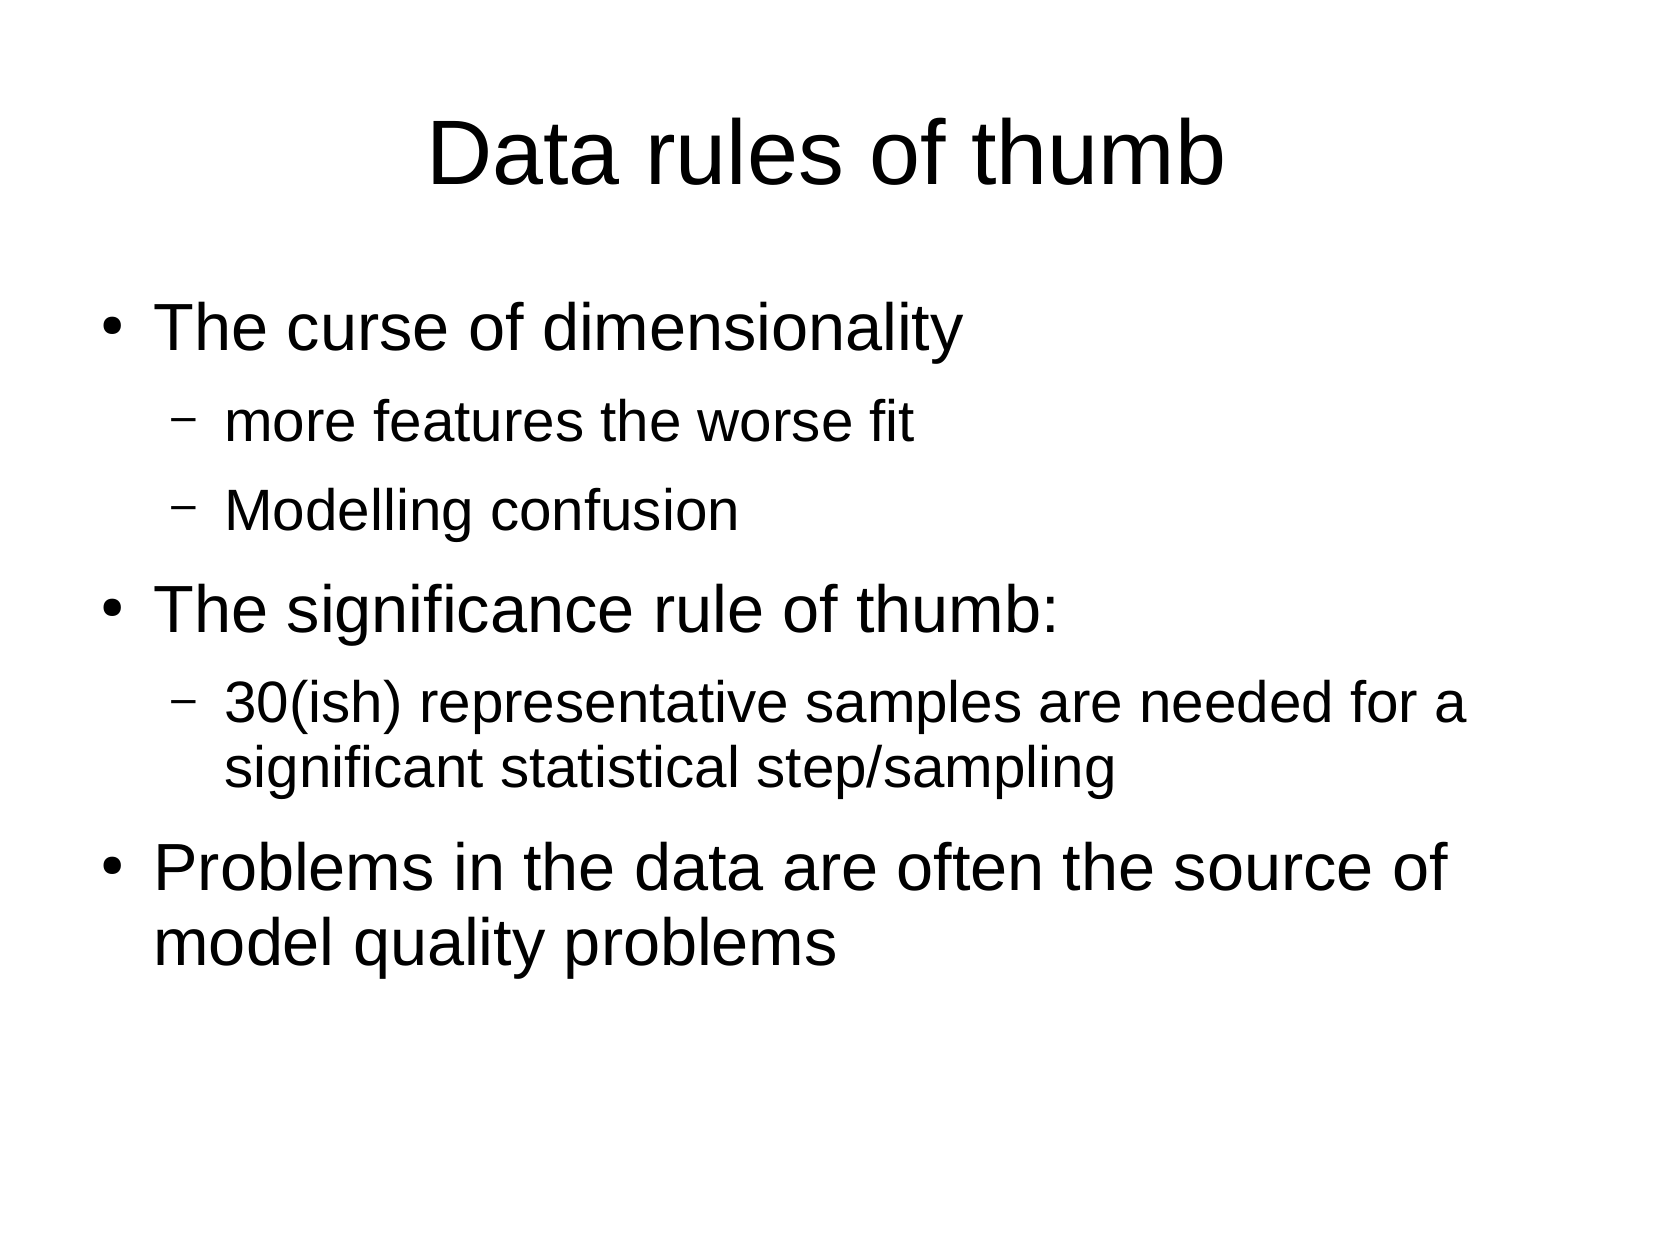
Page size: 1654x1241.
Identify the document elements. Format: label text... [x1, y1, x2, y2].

title Data rules of thumb [82, 49, 1571, 257]
list The curse of dimensionality more features the worse fit Modelling confusion The significance rule of thumb: 30(ish) representative samples are needed for a significant statistical step/sampling Problems in the data are often the source of model quality problems [82, 290, 1571, 1010]
